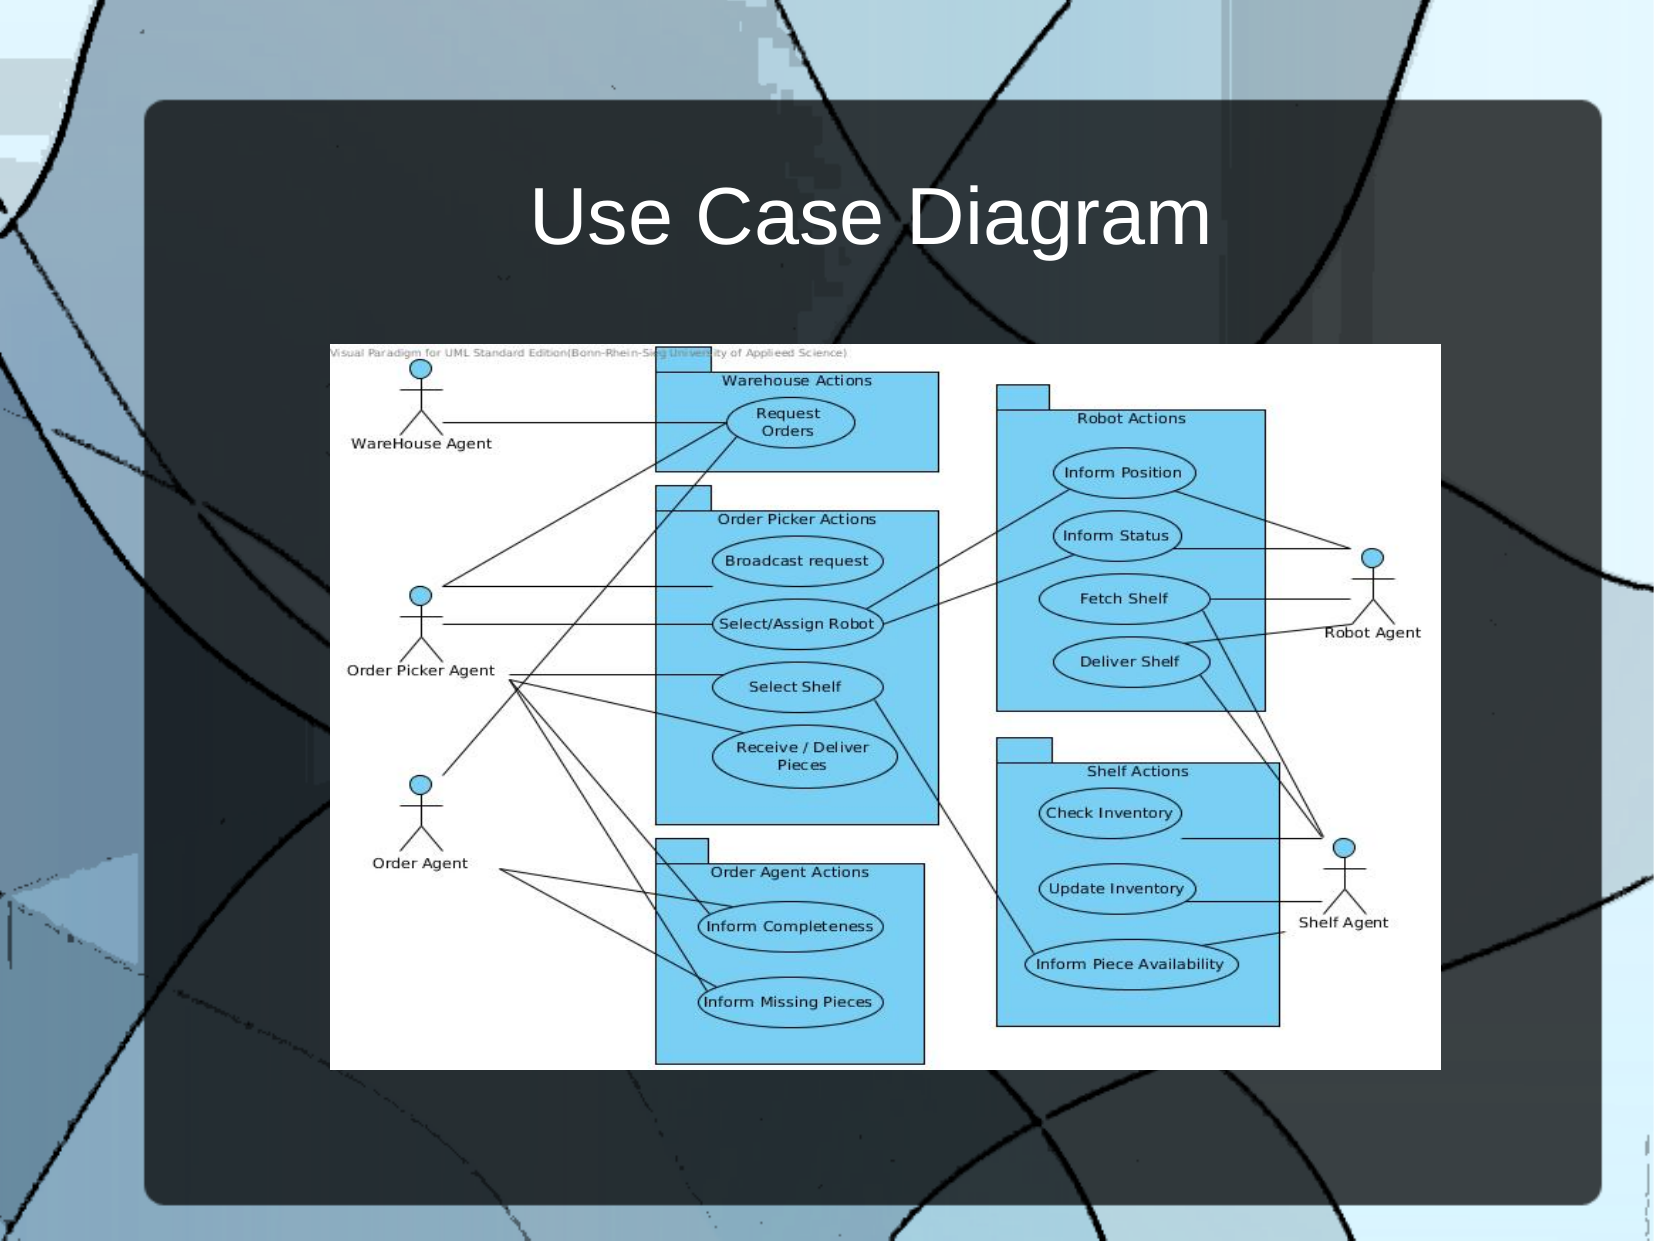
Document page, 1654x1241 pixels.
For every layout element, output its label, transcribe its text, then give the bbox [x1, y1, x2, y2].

title Use Case Diagram [159, 108, 1583, 325]
picture [0, 0, 1654, 1241]
